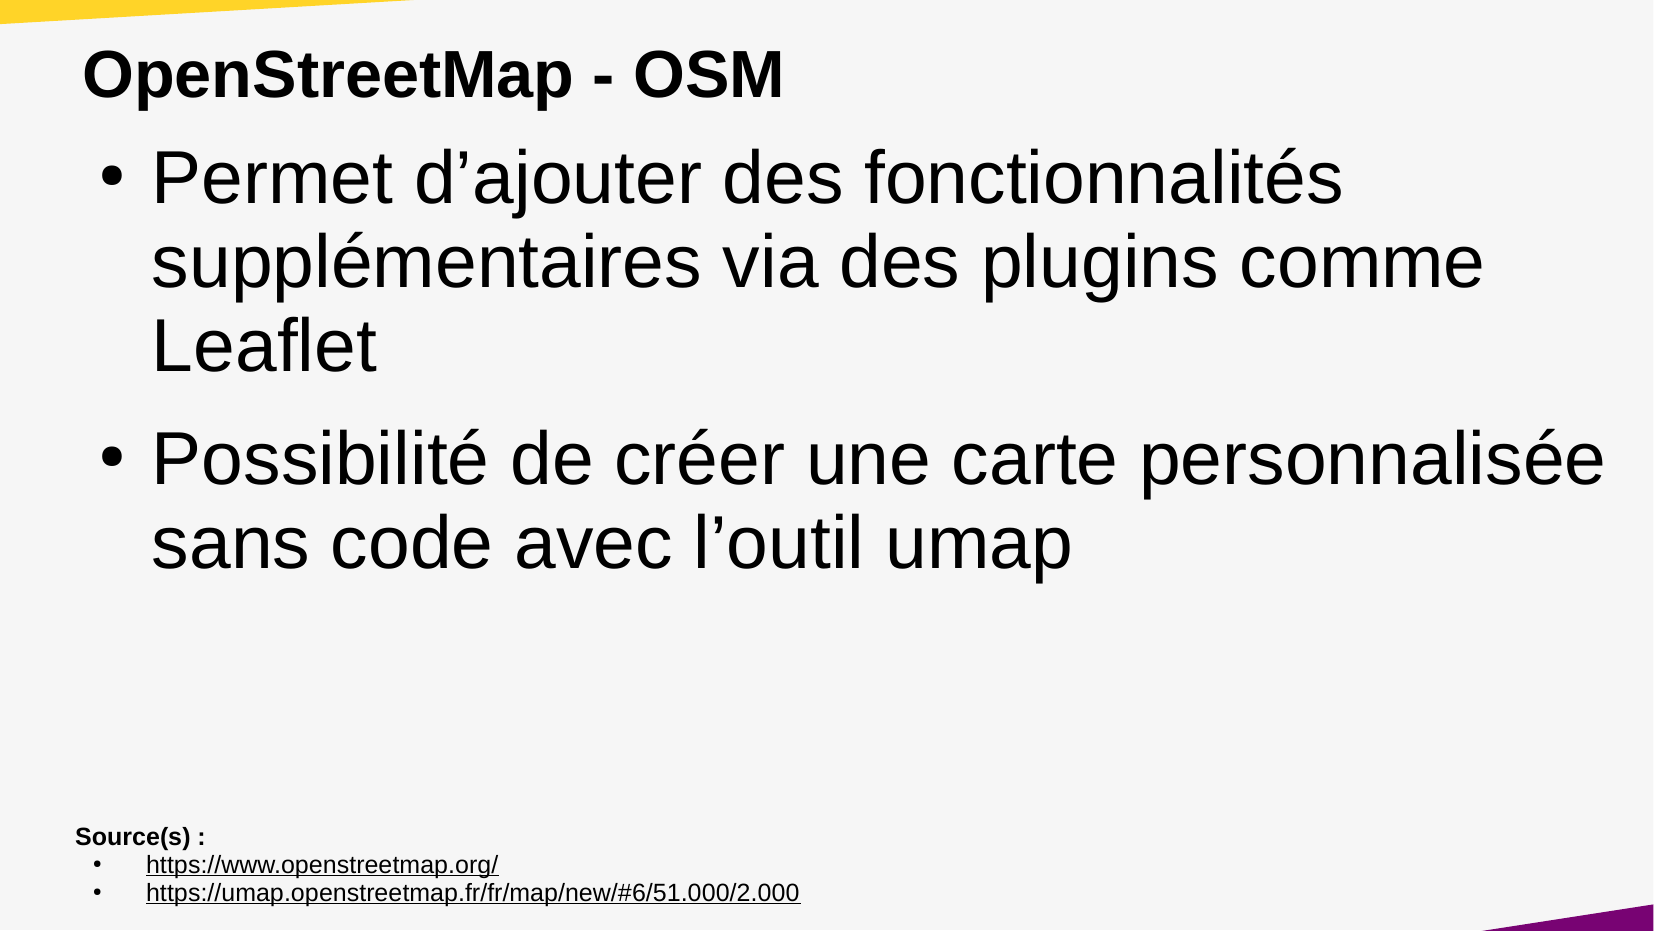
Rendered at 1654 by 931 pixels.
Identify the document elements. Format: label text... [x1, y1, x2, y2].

title OpenStreetMap - OSM [82, 37, 1571, 114]
text_box [1481, 904, 1654, 931]
list Permet d’ajouter des fonctionnalités supplémentaires via des plugins comme Leaflet Possibilité de créer une carte personnalisée sans code avec l’outil umap [80, 135, 1620, 591]
text_box [0, 0, 414, 25]
text_box Source(s) : https://www.openstreetmap.org/ https://umap.openstreetmap.fr/fr/map/new/#6/51.000/2.000 [60, 815, 1546, 929]
